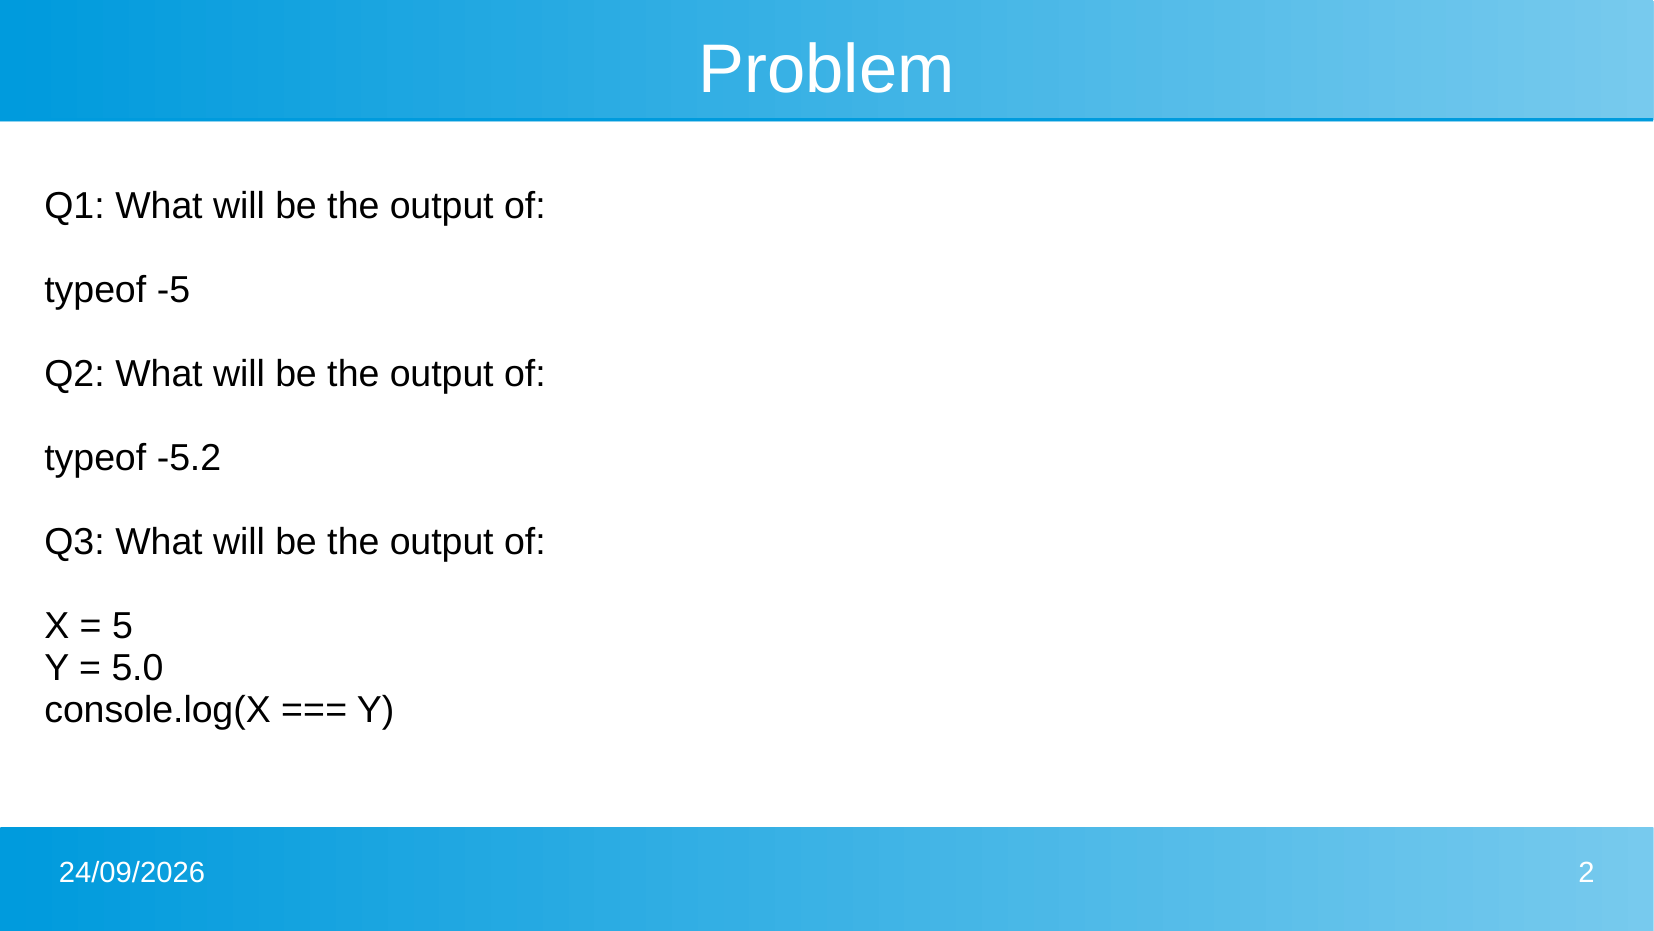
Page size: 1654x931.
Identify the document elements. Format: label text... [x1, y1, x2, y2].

title Problem [59, 29, 1595, 108]
text_box Q1: What will be the output of: typeof -5 Q2: What will be the output of: typeof -5.2 Q3: What will be the output of: X = 5 Y = 5.0 console.log(X === Y) [29, 177, 1565, 738]
